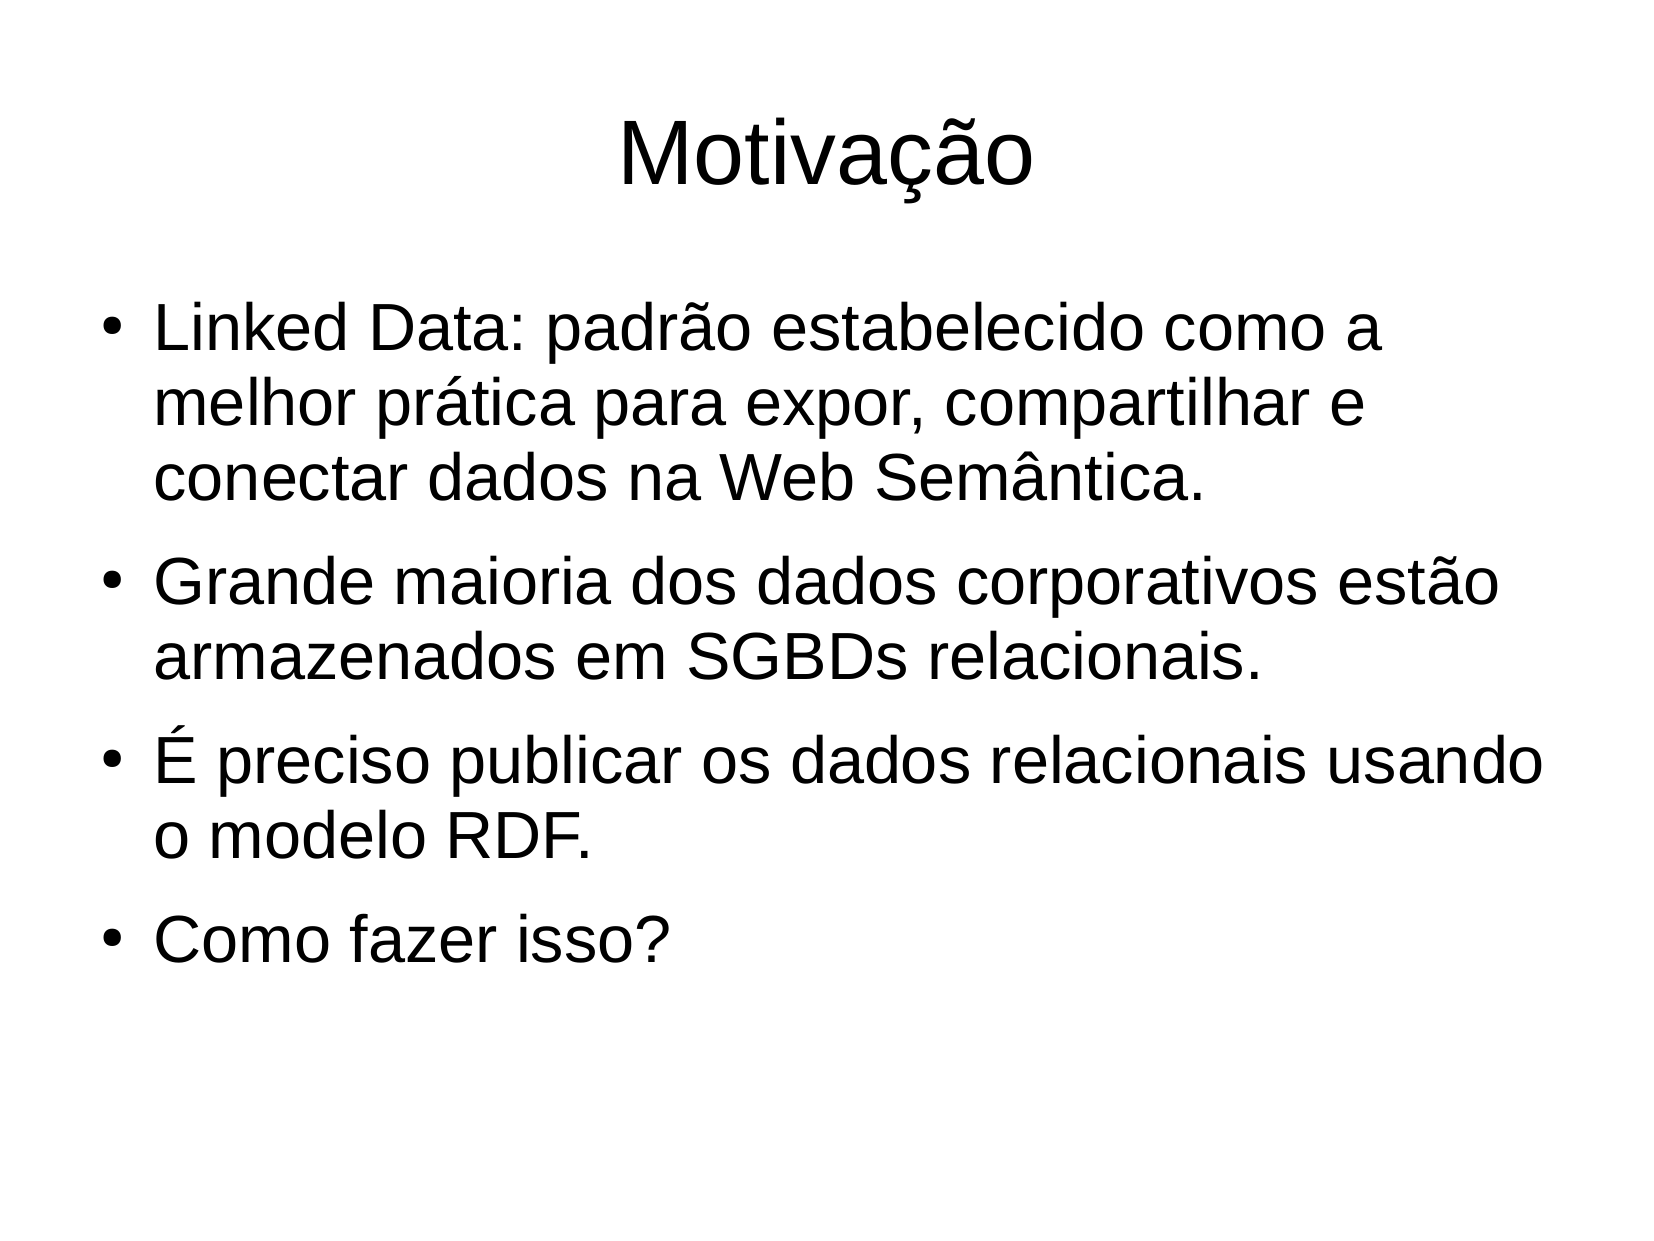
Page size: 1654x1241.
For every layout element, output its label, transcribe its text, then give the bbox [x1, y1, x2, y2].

title Motivação [82, 56, 1571, 250]
list Linked Data: padrão estabelecido como a melhor prática para expor, compartilhar e conectar dados na Web Semântica. Grande maioria dos dados corporativos estão armazenados em SGBDs relacionais. É preciso publicar os dados relacionais usando o modelo RDF. Como fazer isso? [82, 290, 1571, 1094]
